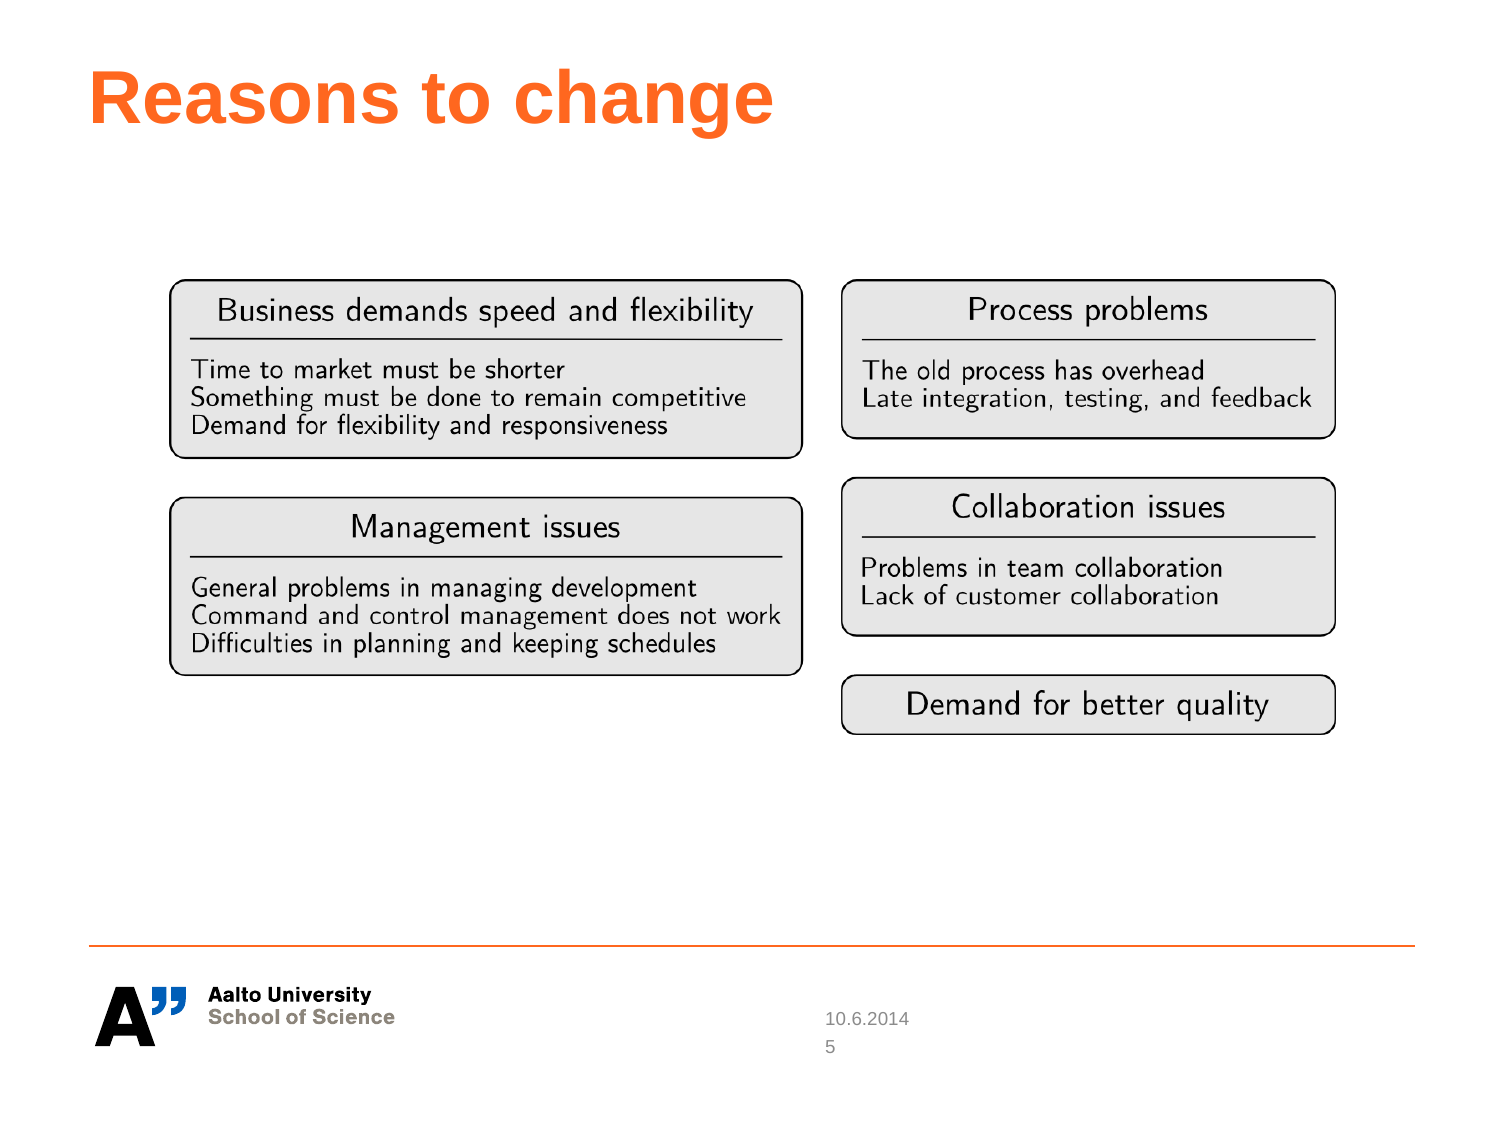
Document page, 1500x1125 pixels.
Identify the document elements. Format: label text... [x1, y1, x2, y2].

text_box <number> [810, 1033, 1405, 1060]
text_box 10.6.2014 [810, 1002, 1405, 1033]
text_box Reasons to change [88, 62, 1415, 259]
picture [169, 279, 1336, 736]
